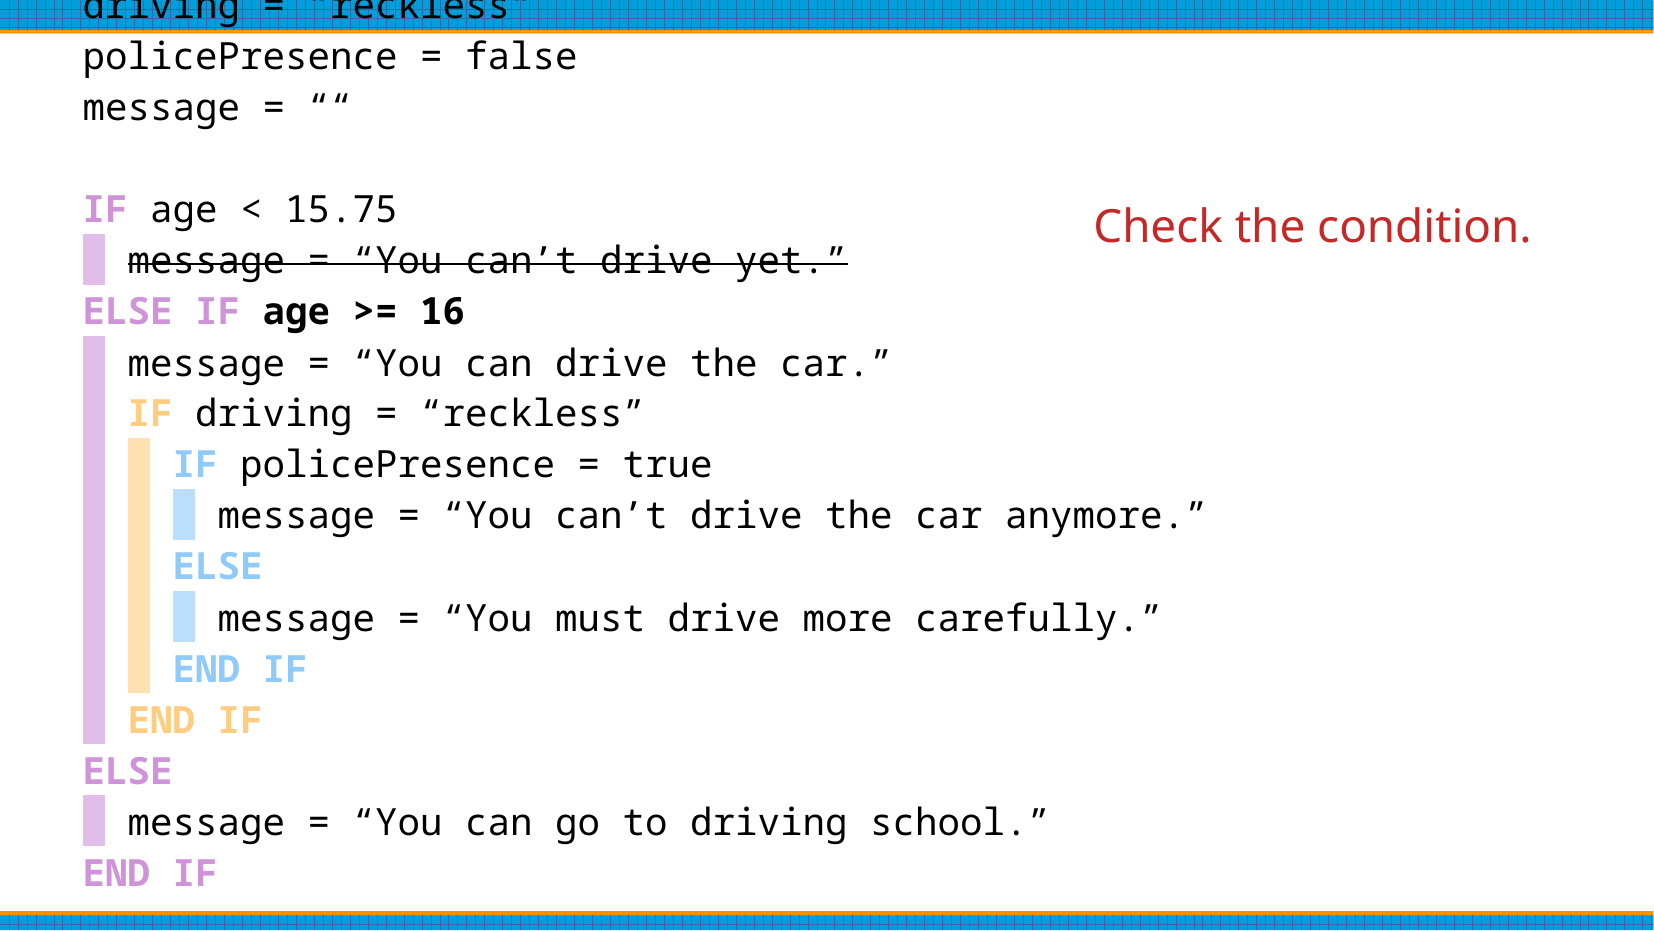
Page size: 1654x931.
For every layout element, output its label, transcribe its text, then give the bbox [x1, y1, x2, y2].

text_box Check the condition. [1087, 75, 1613, 376]
subtitle age = 16 driving = “reckless“ policePresence = false message = ““ IF age < 15.75 message = “You can’t drive yet.” ELSE IF age >= 16 message = “You can drive the car.” IF driving = “reckless” IF policePresence = true message = “You can’t drive the car anymore.” ELSE message = “You must drive more carefully.” END IF END IF ELSE message = “You can go to driving school.” END IF output message [82, 69, 1571, 858]
